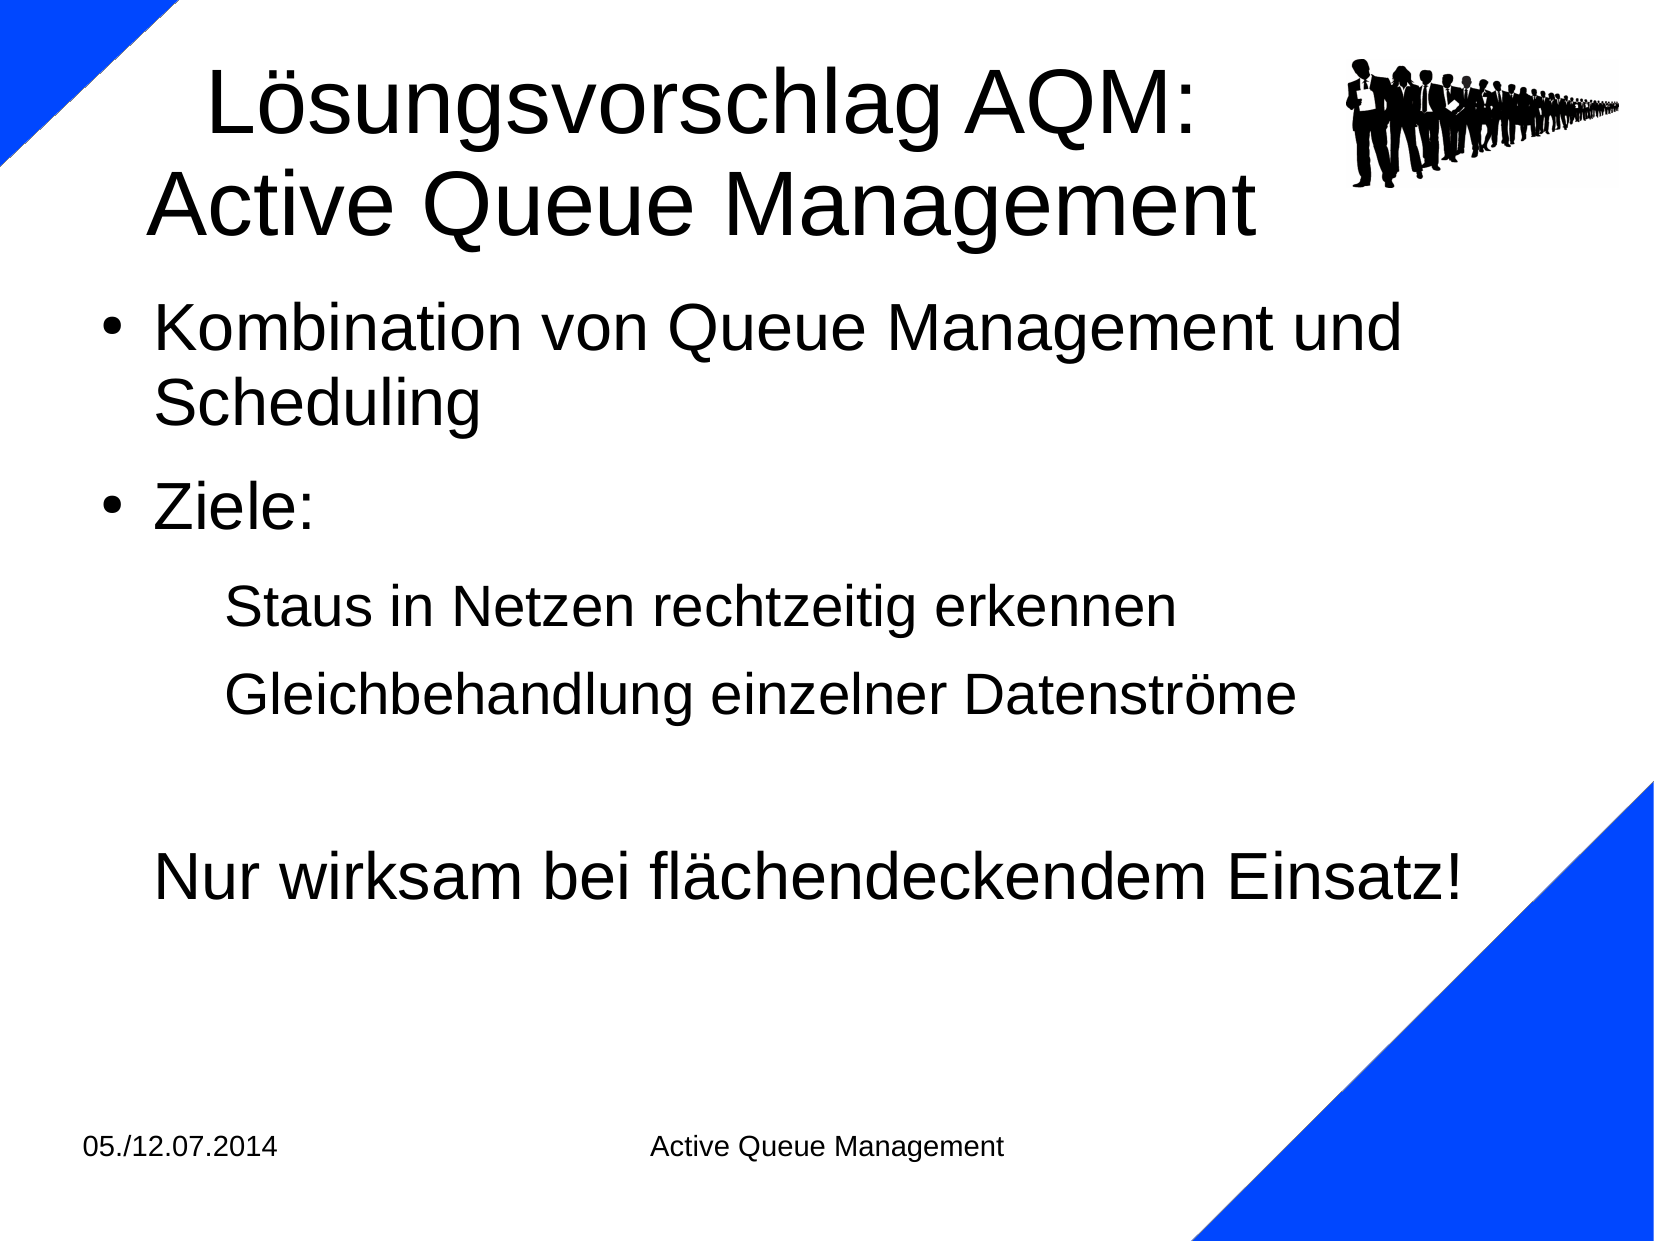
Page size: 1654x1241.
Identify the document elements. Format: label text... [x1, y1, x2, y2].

title Lösungsvorschlag AQM: Active Queue Management [82, 49, 1323, 257]
list Kombination von Queue Management und Scheduling Ziele: Staus in Netzen rechtzeitig erkennen Gleichbehandlung einzelner Datenströme Nur wirksam bei flächendeckendem Einsatz! [82, 290, 1571, 1010]
picture [1346, 59, 1619, 188]
